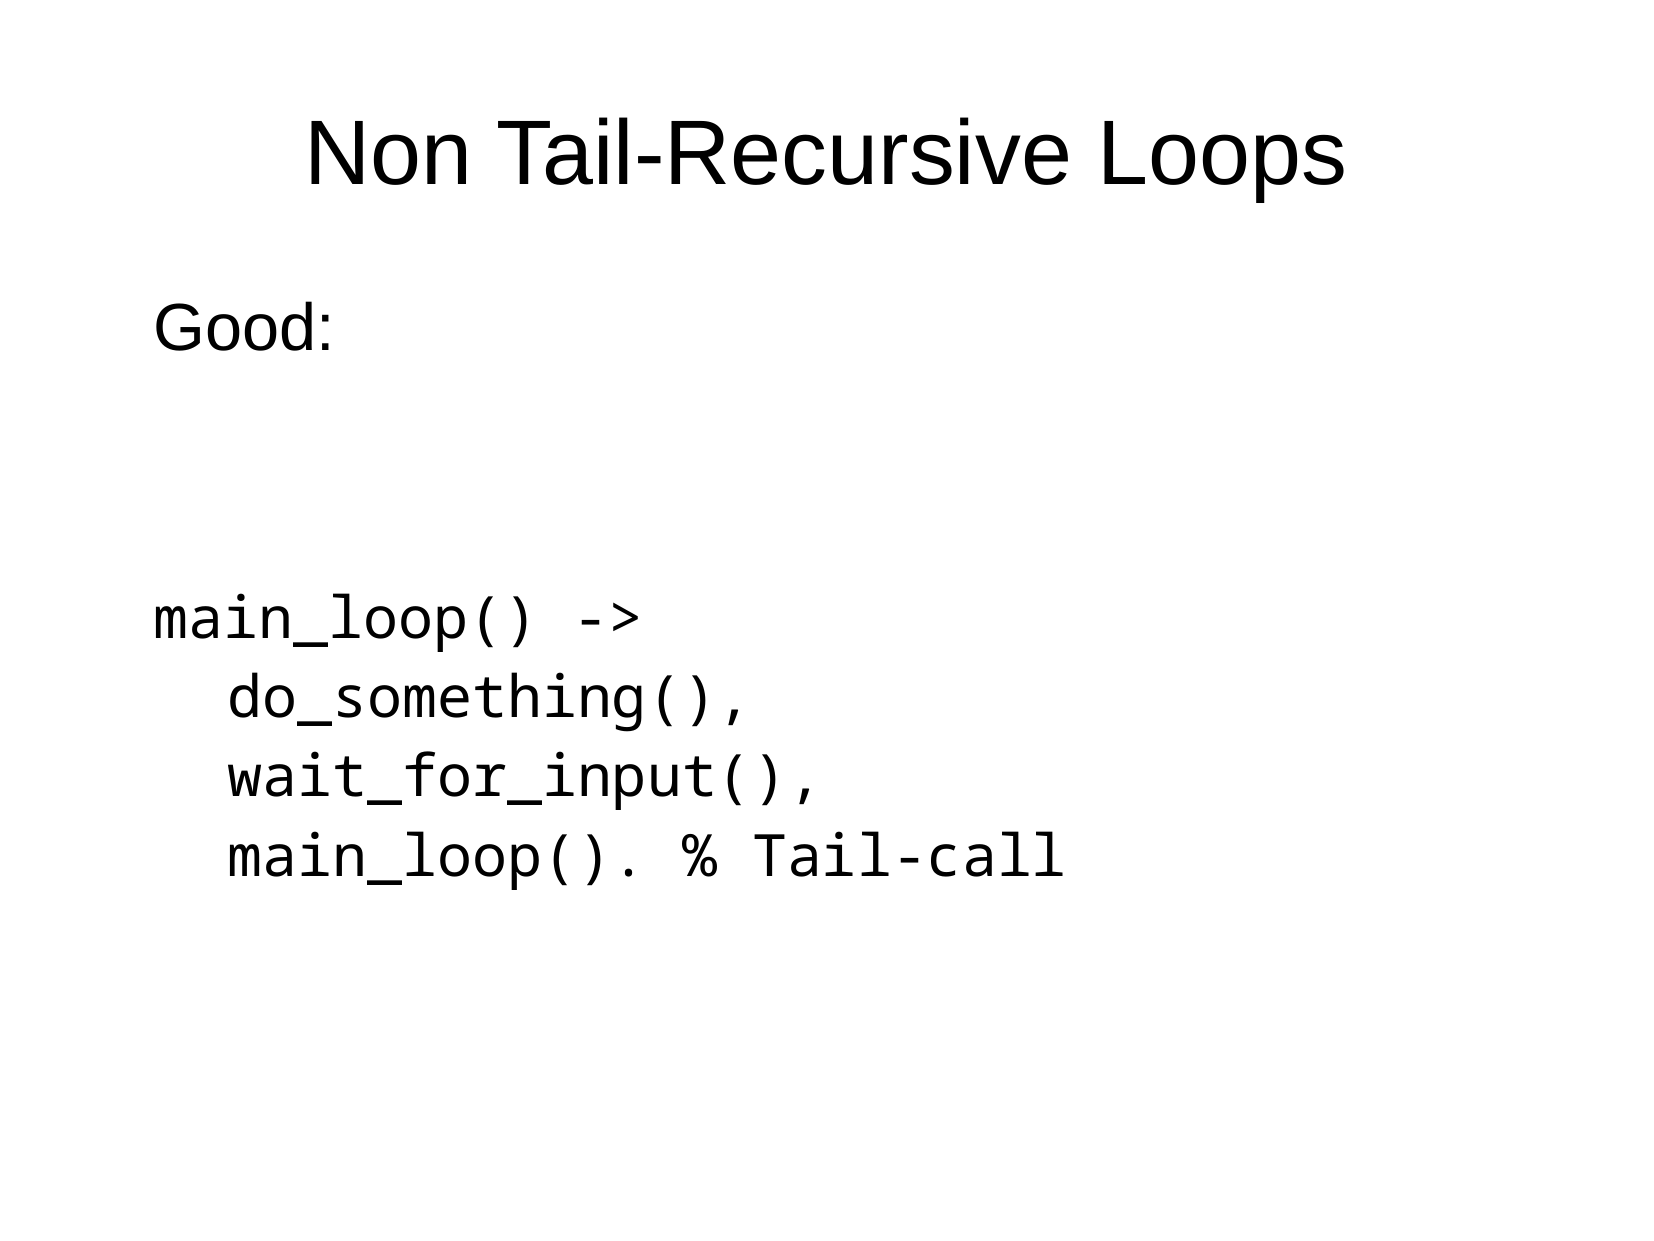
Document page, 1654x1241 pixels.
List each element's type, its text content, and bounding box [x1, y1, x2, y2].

list Good: main_loop() -> do_something(), wait_for_input(), main_loop(). % Tail-call [82, 290, 1571, 1109]
title Non Tail-Recursive Loops [82, 49, 1571, 257]
